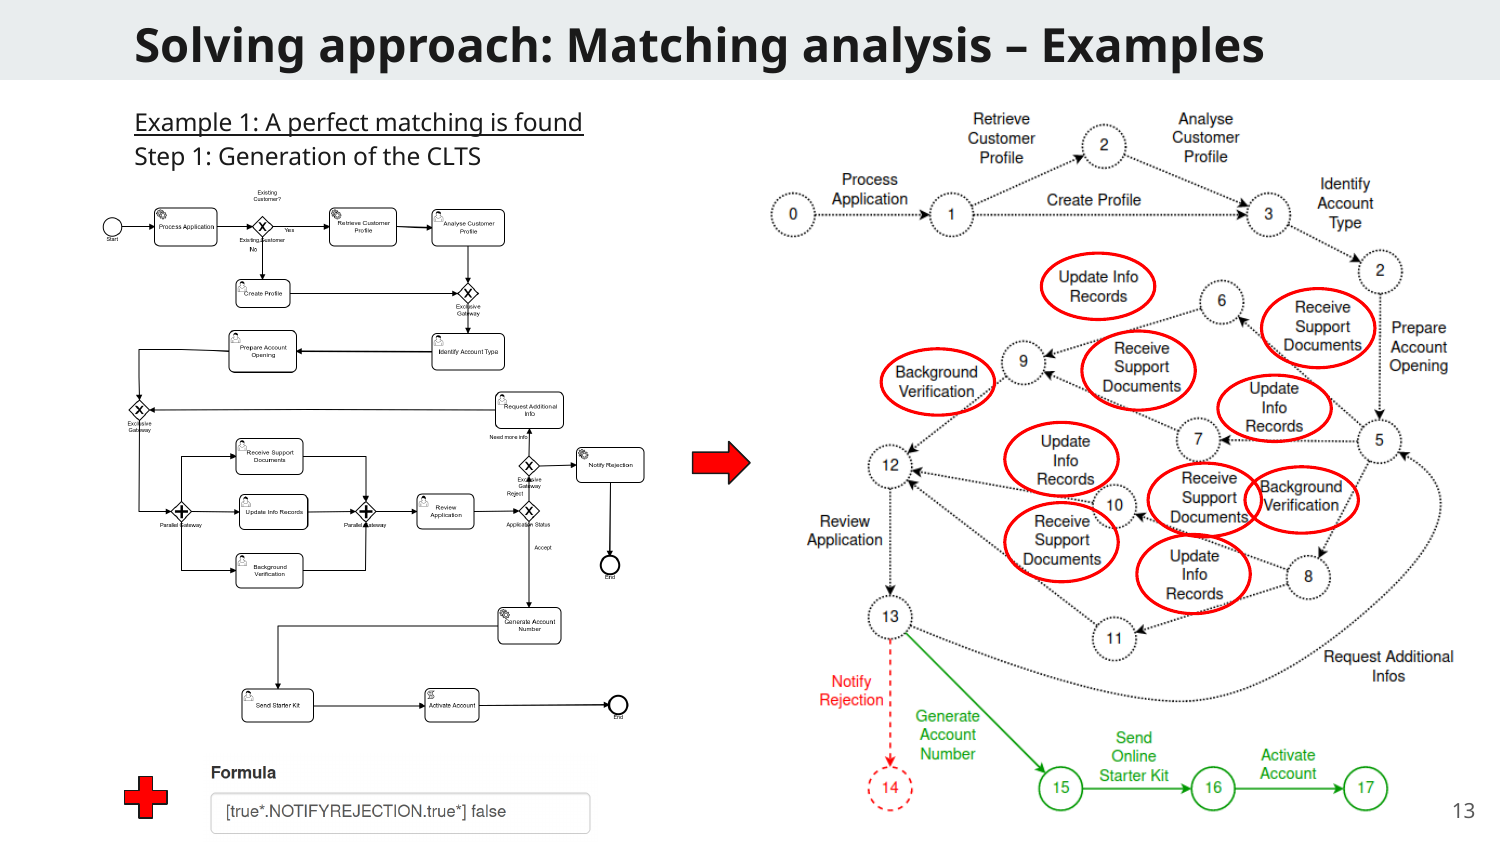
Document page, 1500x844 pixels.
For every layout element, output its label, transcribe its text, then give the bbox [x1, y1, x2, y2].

picture [100, 186, 647, 725]
slide_number <numéro> [1400, 779, 1491, 844]
picture [766, 106, 1462, 820]
picture [203, 753, 598, 842]
list Example 1: A perfect matching is found Step 1: Generation of the CLTS [119, 88, 633, 186]
text_box [124, 776, 167, 818]
text_box [692, 441, 751, 485]
title Solving approach: Matching analysis – Examples [119, 0, 1381, 88]
